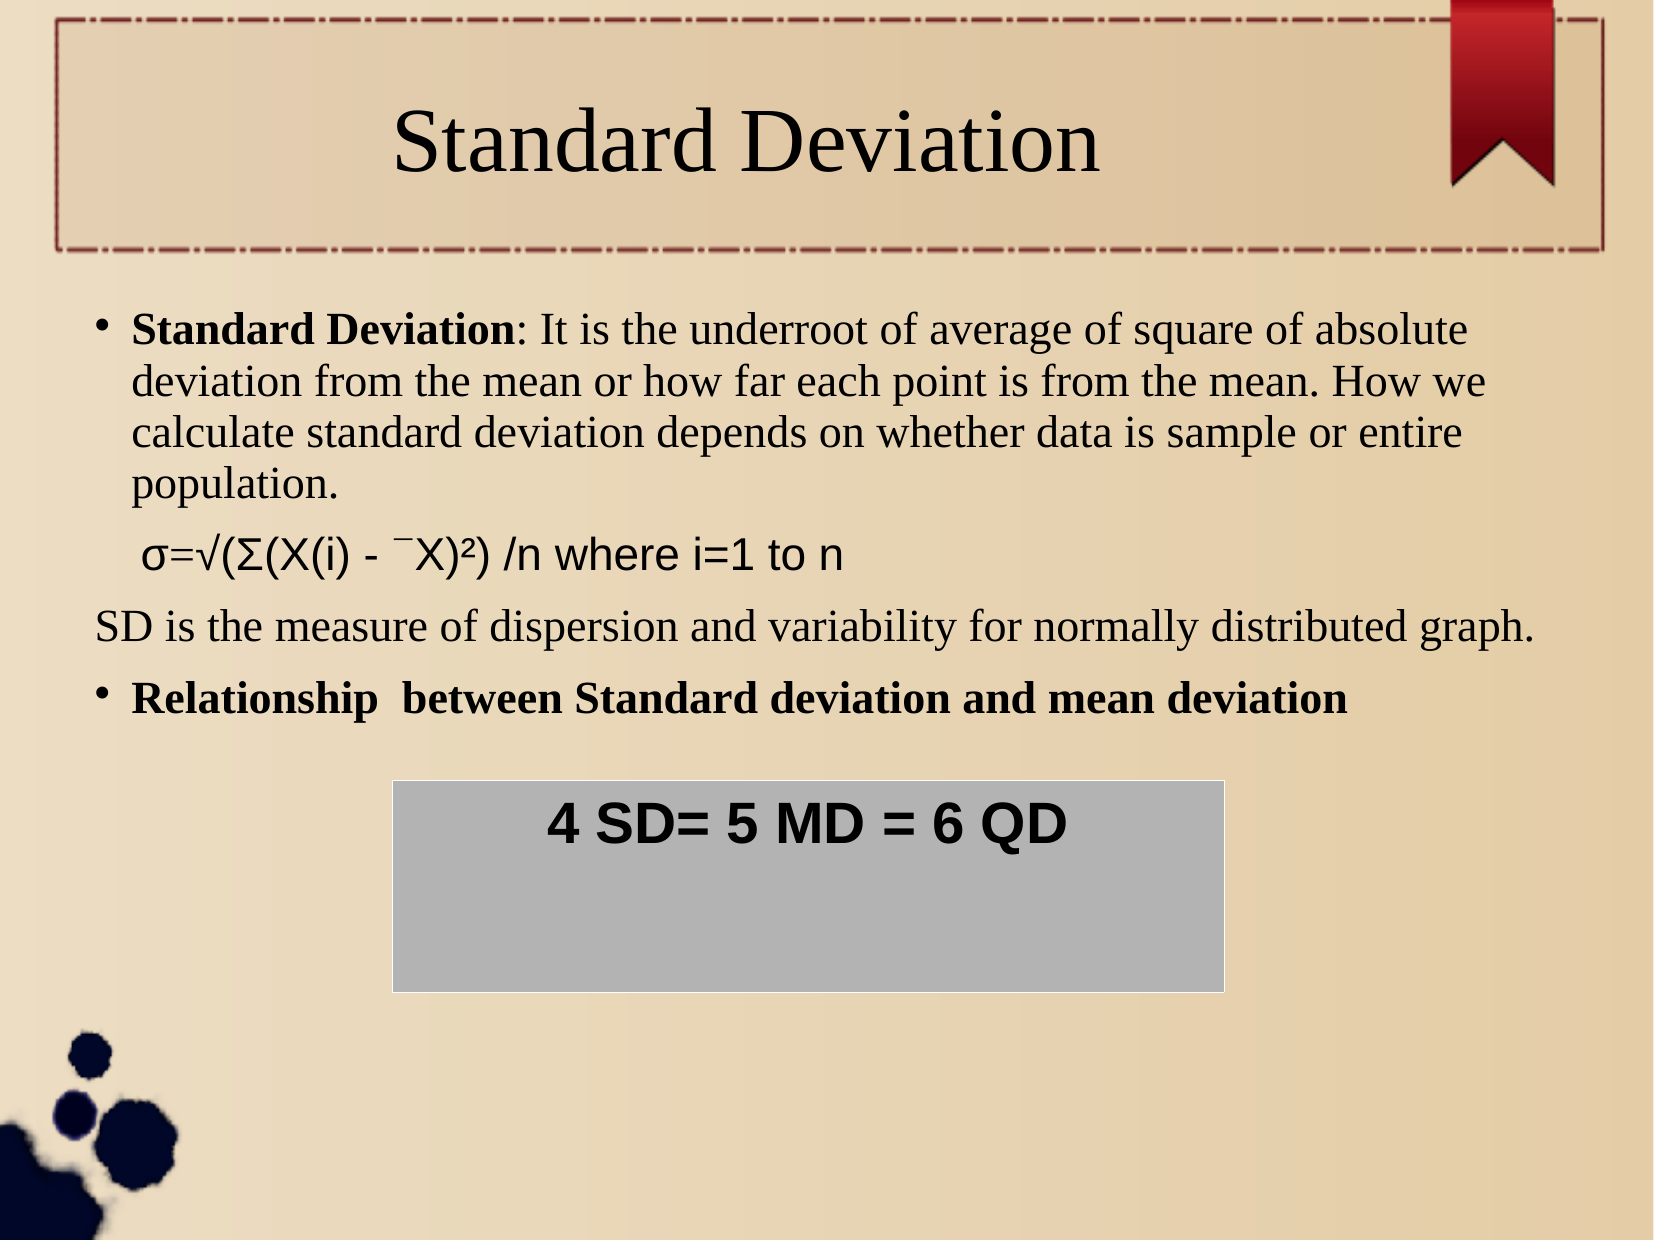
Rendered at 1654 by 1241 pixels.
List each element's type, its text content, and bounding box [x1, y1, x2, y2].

table_header 4 SD= 5 MD = 6 QD [393, 781, 1224, 992]
title Standard Deviation [82, 47, 1412, 229]
picture [0, 0, 1654, 1240]
list Standard Deviation: It is the underroot of average of square of absolute deviation from the mean or how far each point is from the mean. How we calculate standard deviation depends on whether data is sample or entire population. σ=√(Σ(X(i) - X)²) /n where i=1 to n SD is the measure of dispersion and variability for normally distributed graph. Relationship between Standard deviation and mean deviation [82, 299, 1571, 1019]
